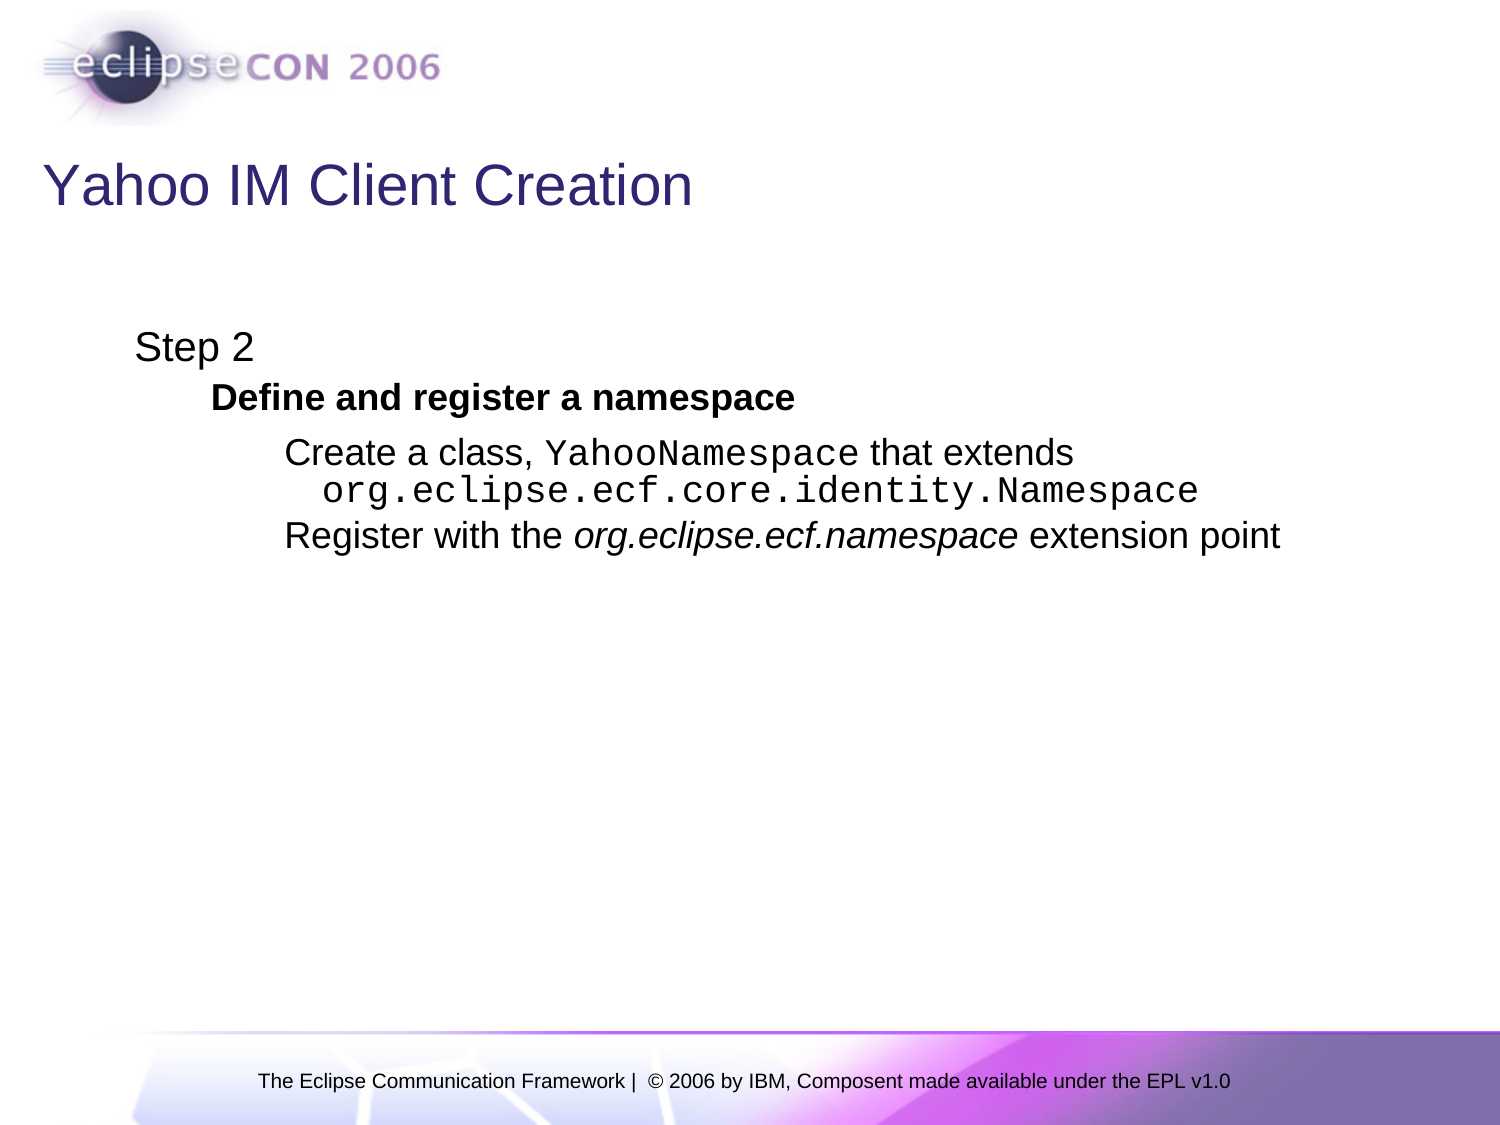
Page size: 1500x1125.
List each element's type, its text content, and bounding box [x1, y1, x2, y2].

list Step 2 Define and register a namespace Create a class, YahooNamespace that extends org.eclipse.ecf.core.identity.Namespace Register with the org.eclipse.ecf.namespace extension point [119, 321, 1500, 1027]
picture [0, 1031, 1500, 1125]
title Yahoo IM Client Creation [27, 157, 1500, 248]
picture [31, 10, 1040, 126]
